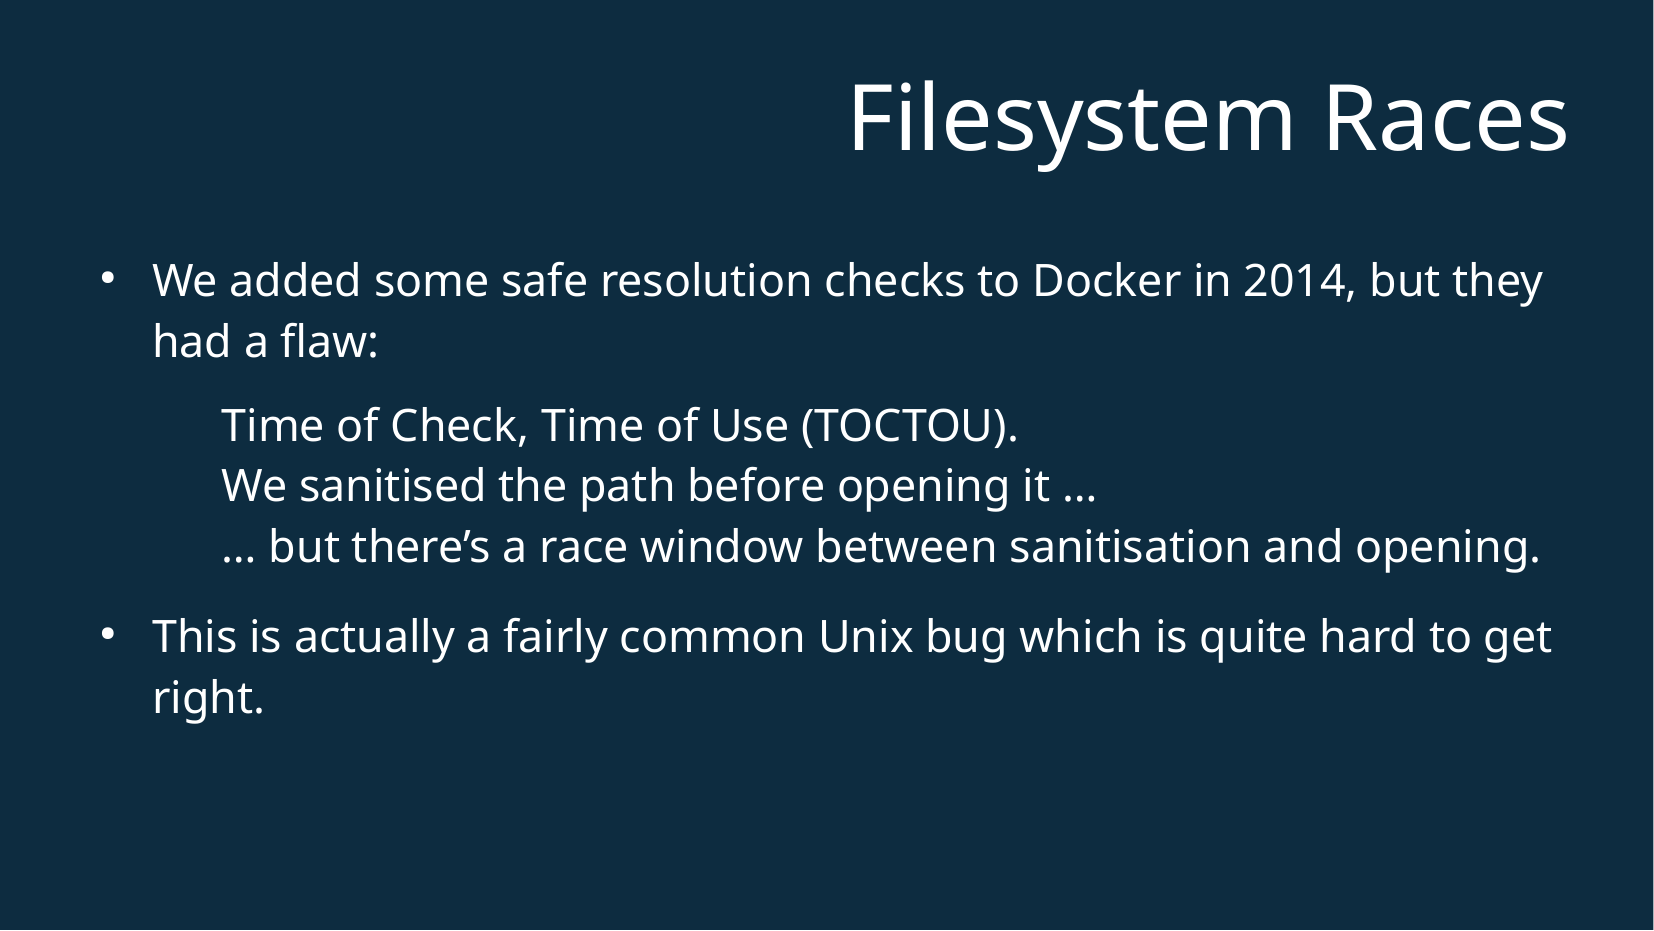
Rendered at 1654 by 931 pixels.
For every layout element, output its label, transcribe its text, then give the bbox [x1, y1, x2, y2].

list We added some safe resolution checks to Docker in 2014, but they had a flaw: Time of Check, Time of Use (TOCTOU). We sanitised the path before opening it … … but there’s a race window between sanitisation and opening. This is actually a fairly common Unix bug which is quite hard to get right. [82, 217, 1571, 758]
title Filesystem Races [82, 37, 1571, 193]
